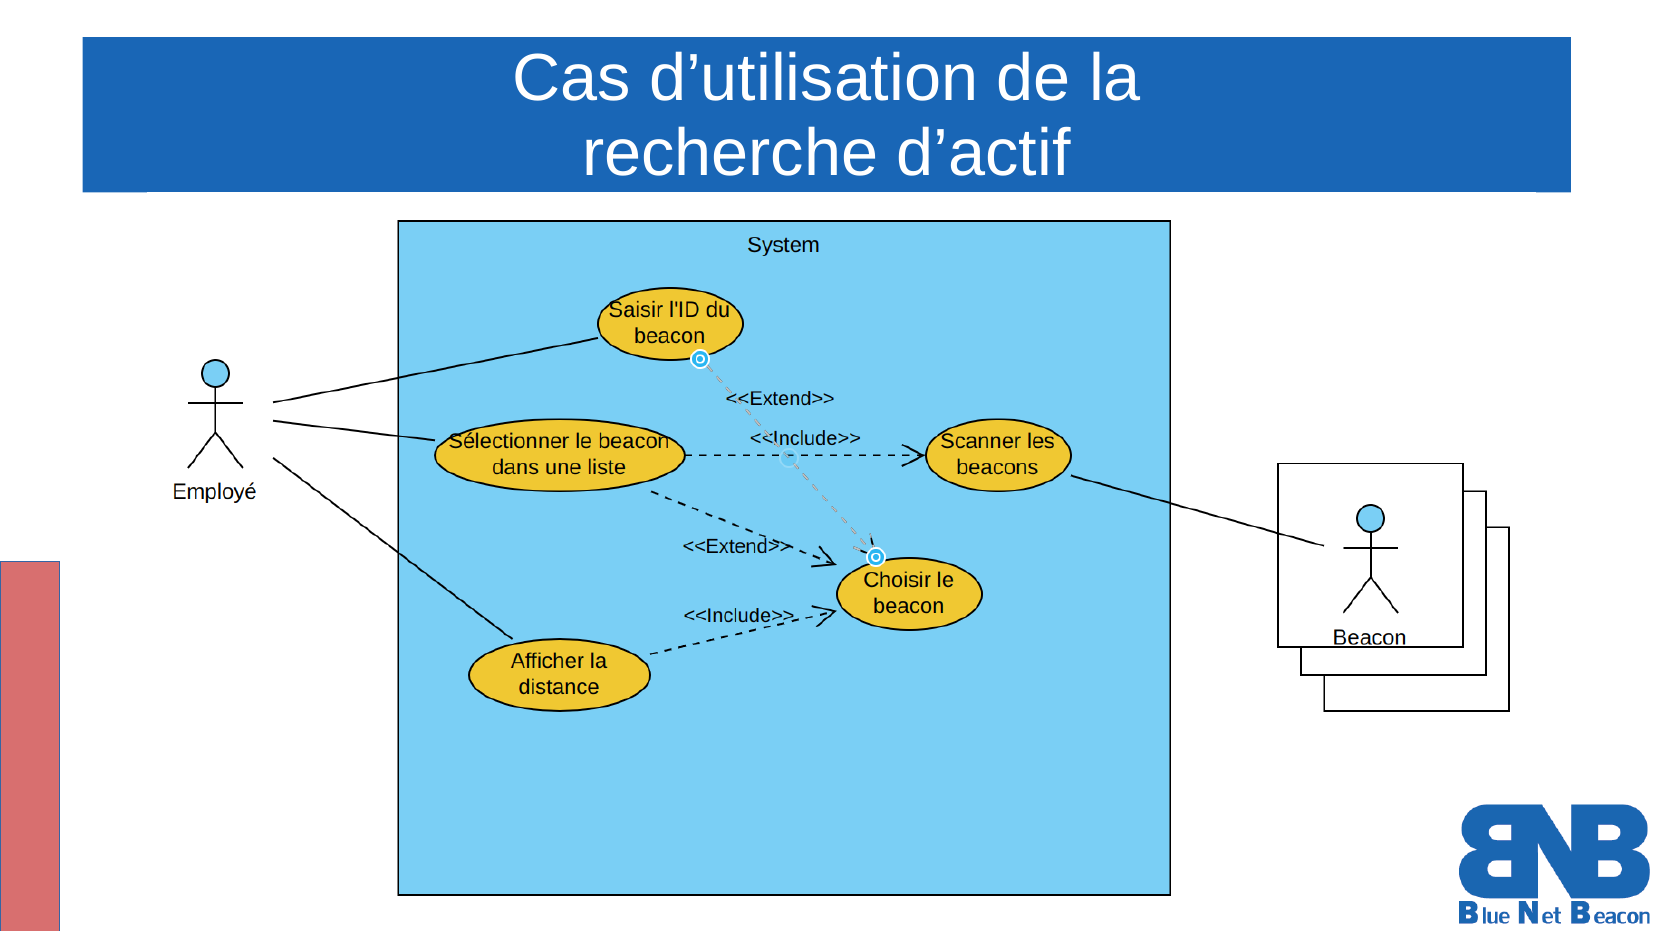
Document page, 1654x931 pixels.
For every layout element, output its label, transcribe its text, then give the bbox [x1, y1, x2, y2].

text_box [0, 561, 60, 931]
picture [147, 192, 1650, 930]
title Cas d’utilisation de la recherche d’actif [82, 37, 1571, 193]
